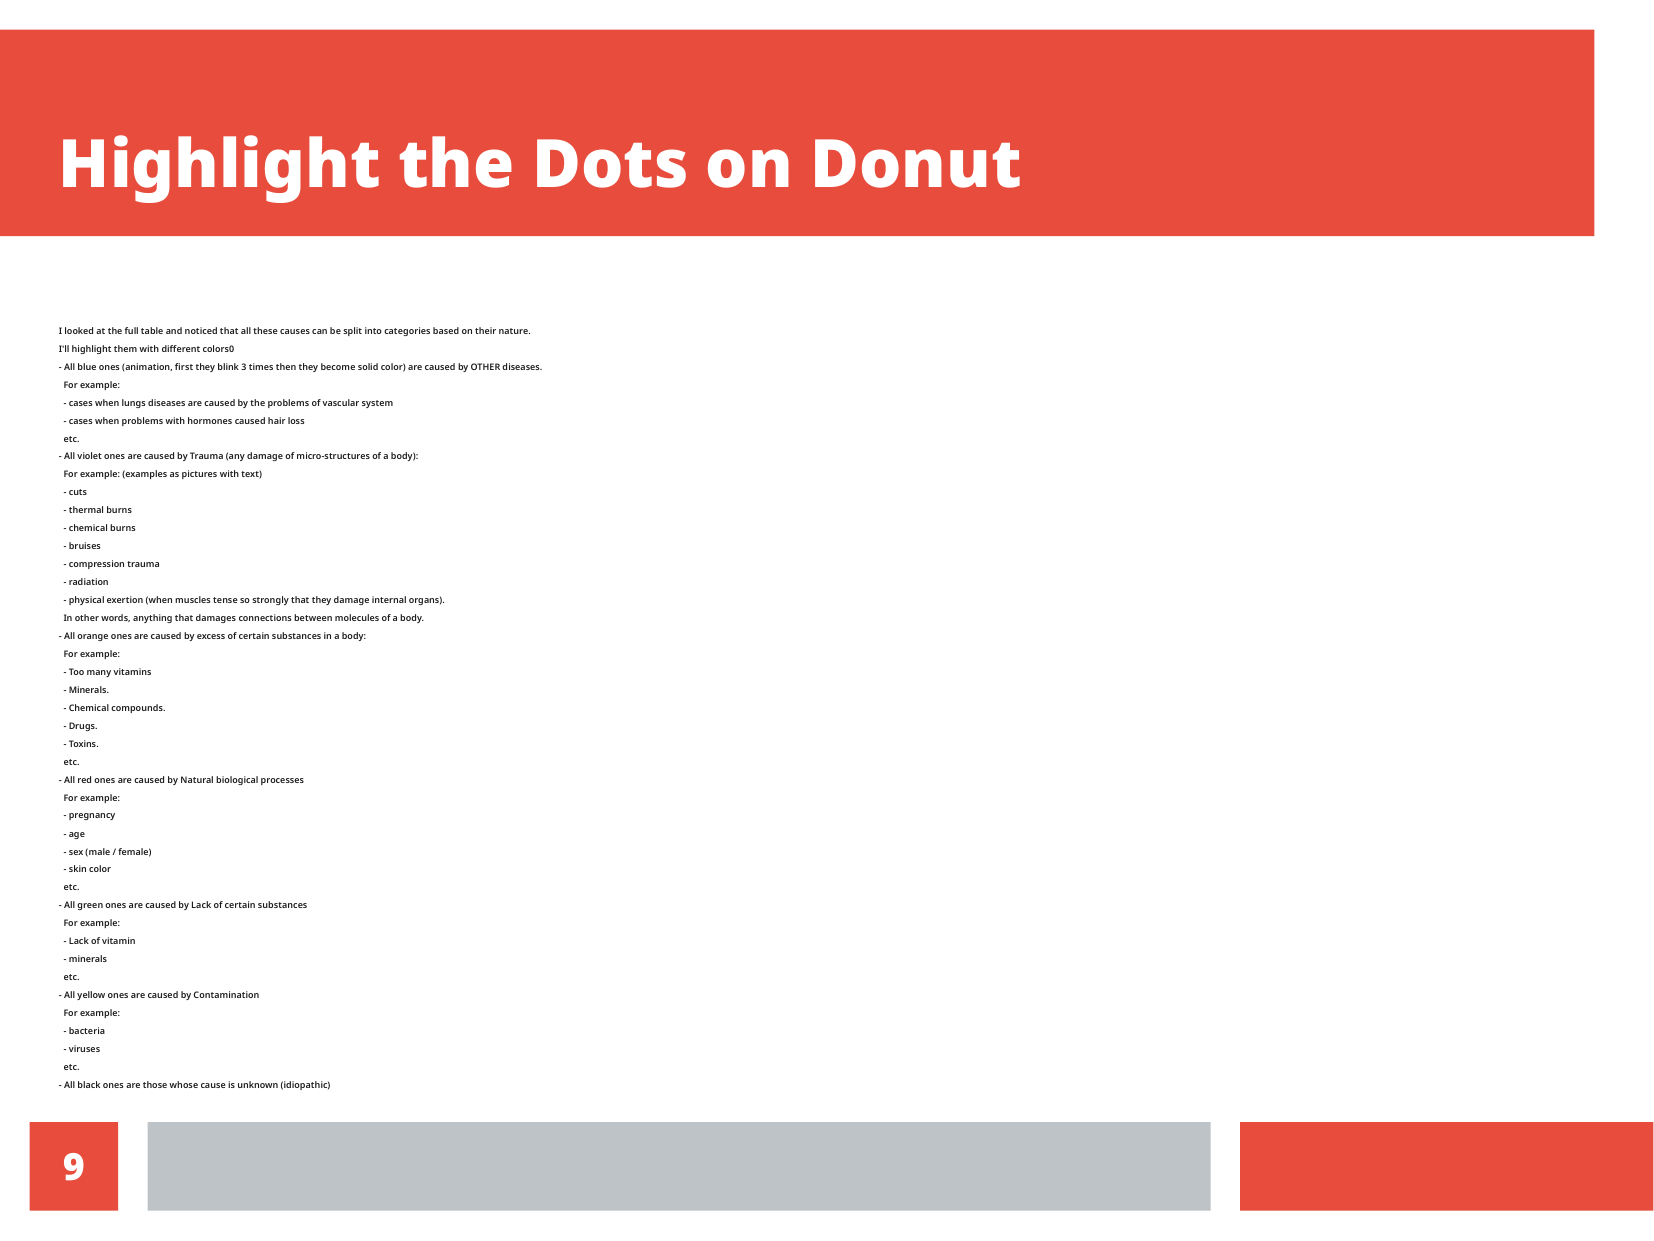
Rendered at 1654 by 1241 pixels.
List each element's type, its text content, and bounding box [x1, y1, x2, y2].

list I looked at the full table and noticed that all these causes can be split into categories based on their nature. I'll highlight them with different colors0 - All blue ones (animation, first they blink 3 times then they become solid color) are caused by OTHER diseases. For example: - cases when lungs diseases are caused by the problems of vascular system - cases when problems with hormones caused hair loss etc. - All violet ones are caused by Trauma (any damage of micro-structures of a body): For example: (examples as pictures with text) - cuts - thermal burns - chemical burns - bruises - compression trauma - radiation - physical exertion (when muscles tense so strongly that they damage internal organs). In other words, anything that damages connections between molecules of a body. - All orange ones are caused by excess of certain substances in a body: For example: - Too many vitamins - Minerals. - Chemical compounds. - Drugs. - Toxins. etc. - All red ones are caused by Natural biological processes For example: - pregnancy - age - sex (male / female) - skin color etc. - All green ones are caused by Lack of certain substances For example: - Lack of vitamin - minerals etc. - All yellow ones are caused by Contamination For example: - bacteria - viruses etc. - All black ones are those whose cause is unknown (idiopathic) [59, 324, 1565, 1093]
title Highlight the Dots on Donut [59, 59, 1595, 207]
